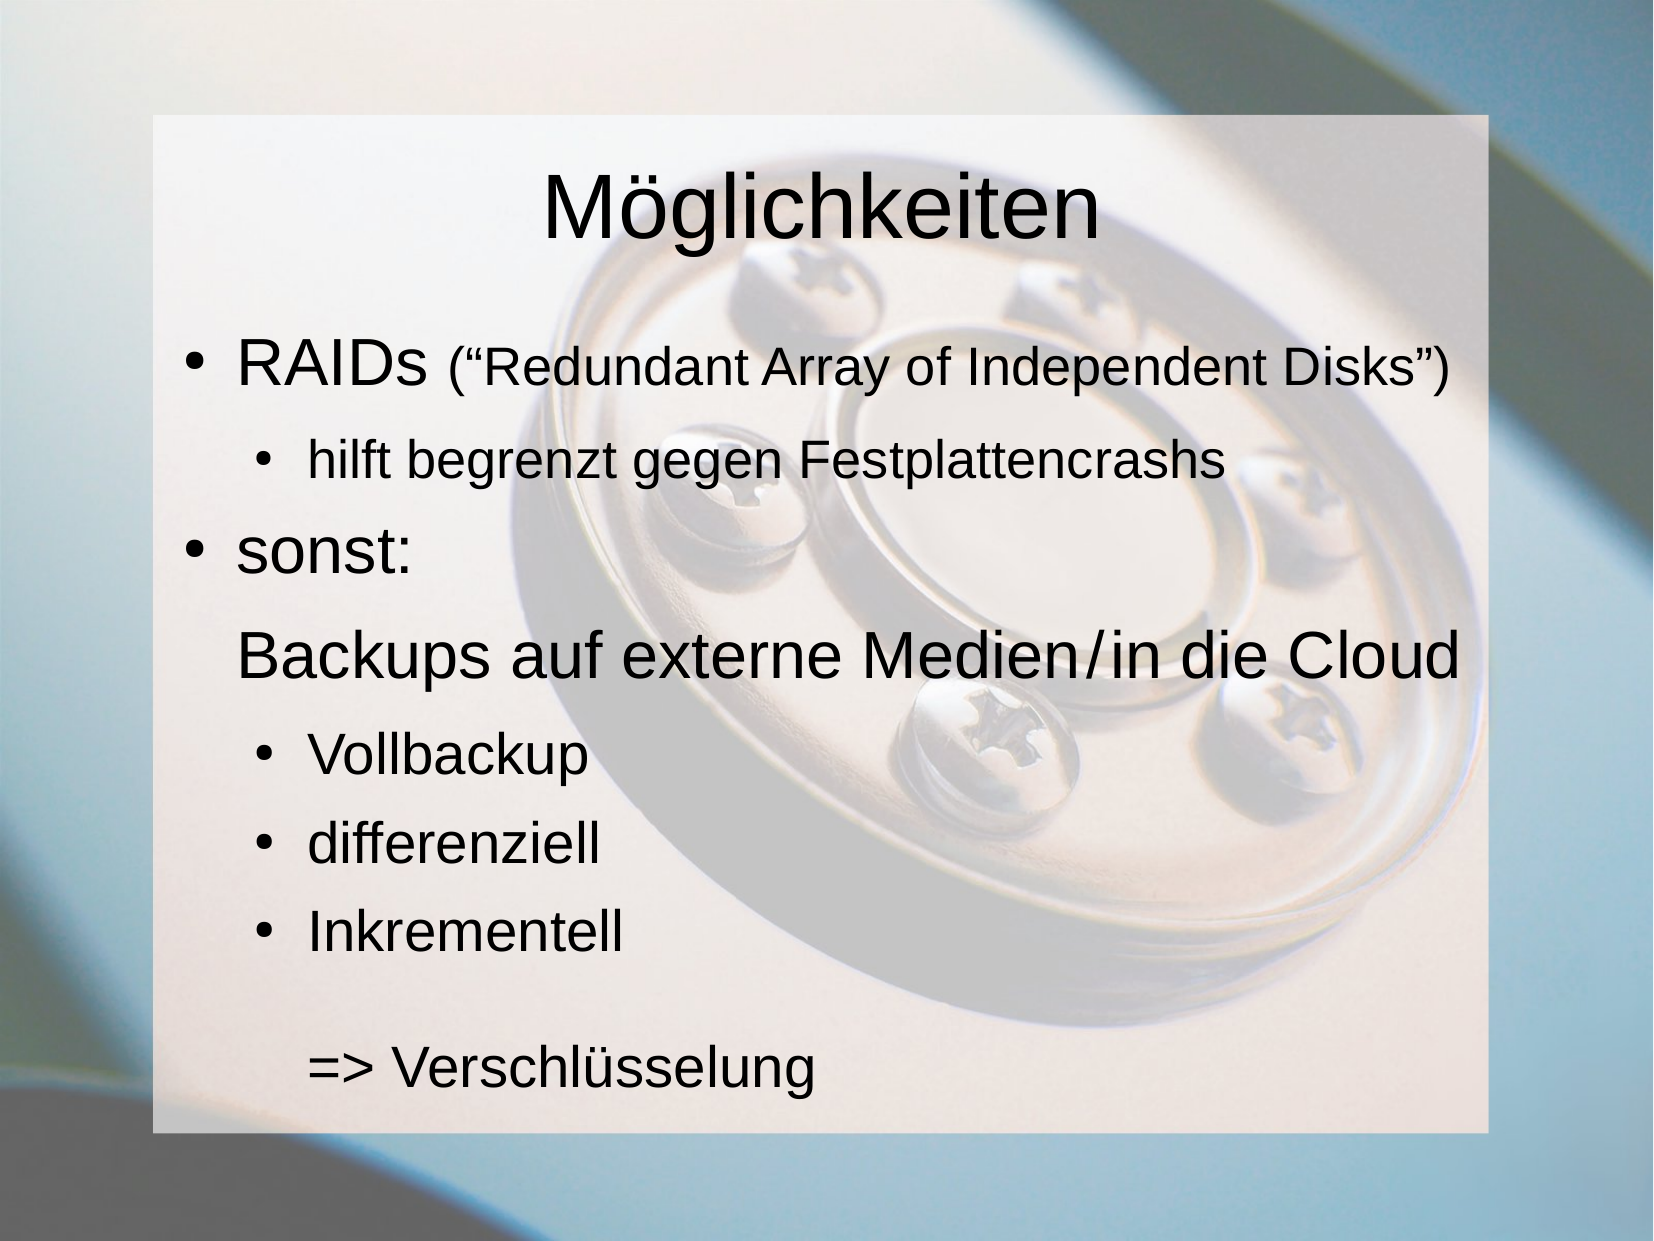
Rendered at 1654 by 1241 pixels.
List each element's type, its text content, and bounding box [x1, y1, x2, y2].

list RAIDs (“Redundant Array of Independent Disks”) hilft begrenzt gegen Festplattencrashs sonst: Backups auf externe Medien / in die Cloud Vollbackup differenziell Inkrementell => Verschlüsselung [165, 324, 1480, 1129]
picture [0, 0, 1654, 1241]
title Möglichkeiten [165, 125, 1480, 288]
